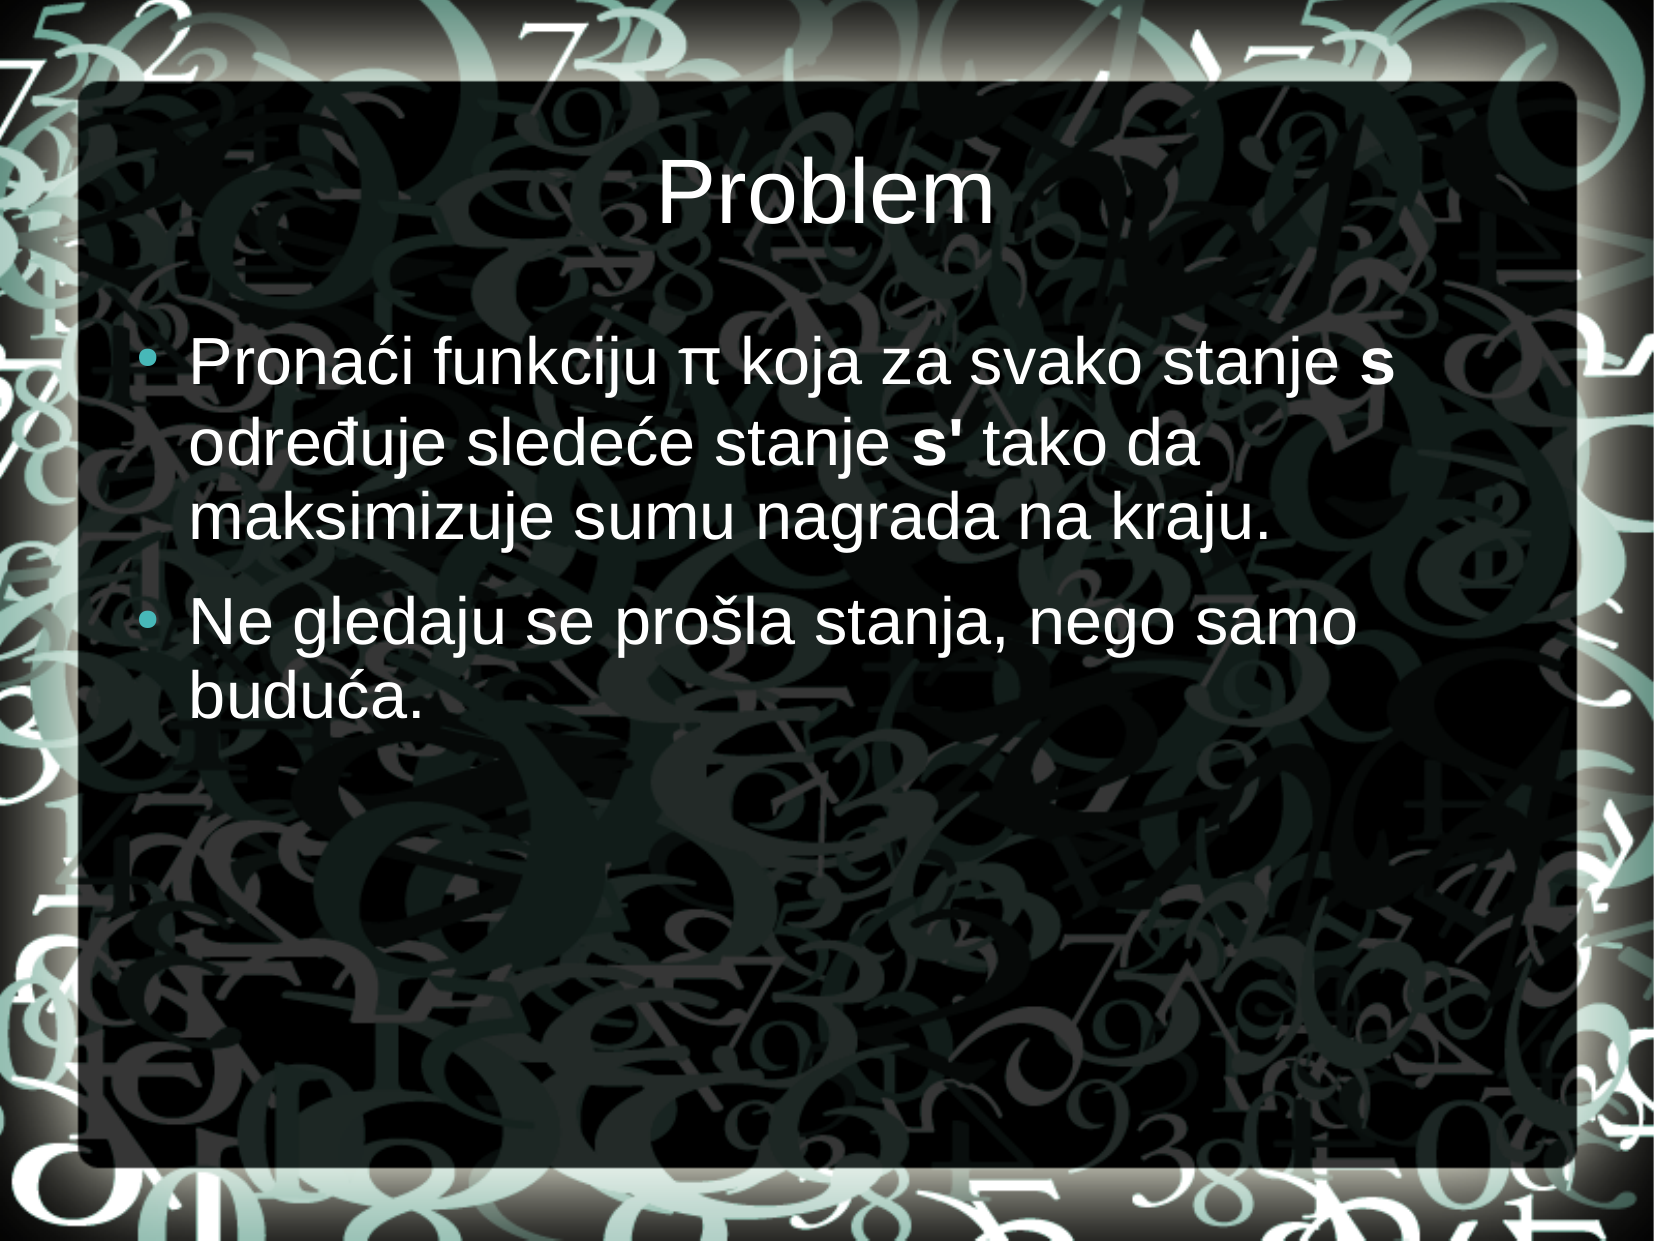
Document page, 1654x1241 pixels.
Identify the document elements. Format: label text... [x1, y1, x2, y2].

picture [0, 0, 1654, 1241]
title Problem [82, 88, 1571, 296]
list Pronaći funkciju π koja za svako stanje s određuje sledeće stanje s' tako da maksimizuje sumu nagrada na kraju. Ne gledaju se prošla stanja, nego samo buduća. [118, 313, 1542, 1028]
